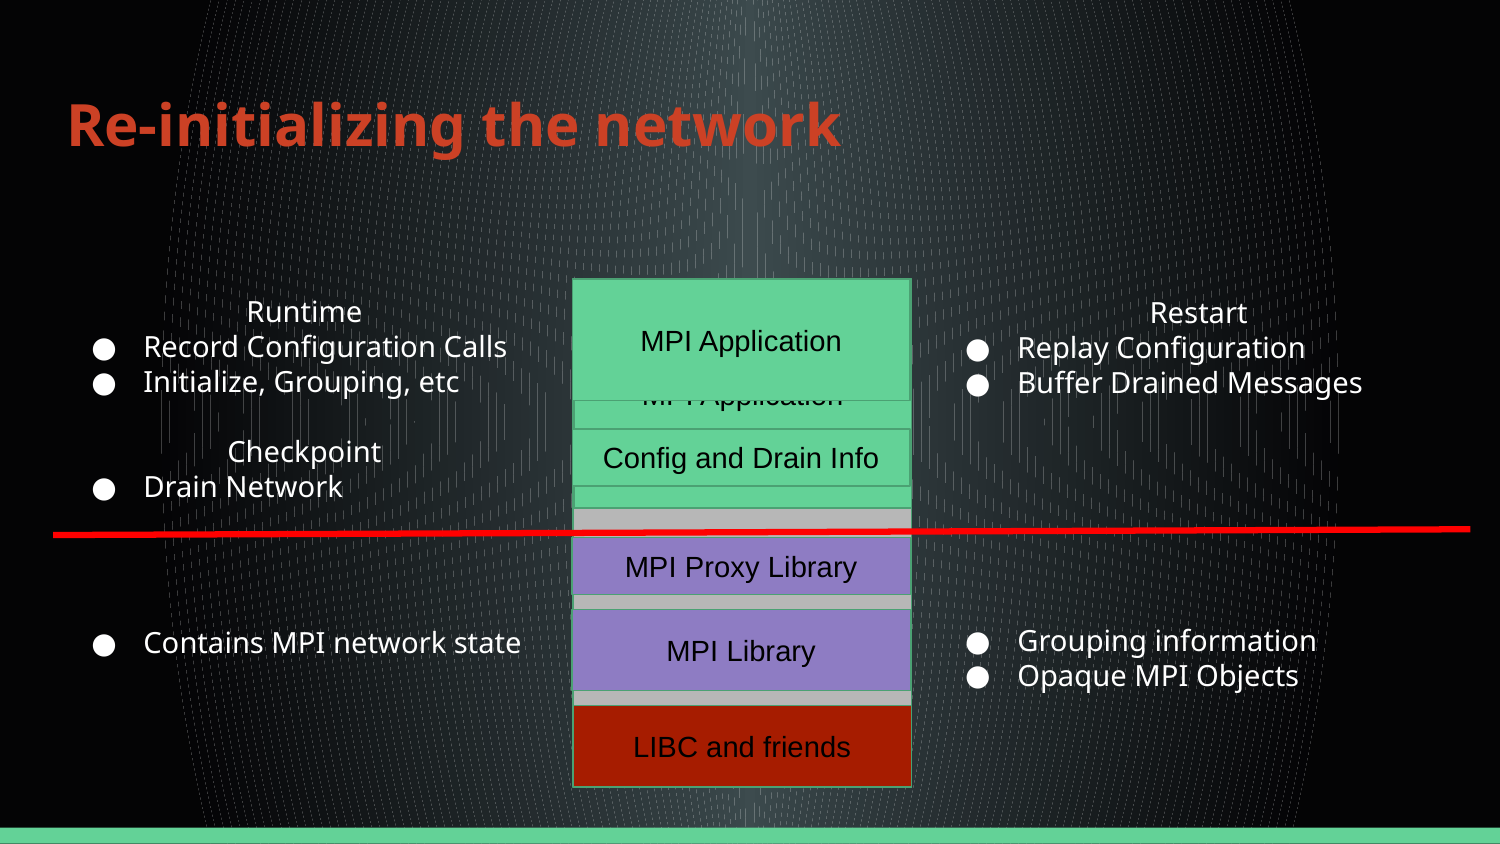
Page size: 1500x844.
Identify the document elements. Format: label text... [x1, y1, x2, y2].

text_box MPI Proxy Library [571, 537, 911, 595]
text_box [572, 535, 912, 705]
text_box Config and Drain Info [572, 428, 911, 486]
text_box MPI Application [573, 279, 912, 509]
text_box Grouping information Opaque MPI Objects [927, 607, 1449, 689]
text_box Restart Replay Configuration Buffer Drained Messages [927, 279, 1471, 509]
text_box MPI Library [571, 609, 911, 691]
text_box [572, 486, 912, 529]
text_box MPI Application [572, 279, 911, 401]
text_box Contains MPI network state [53, 609, 556, 691]
title Re-initializing the network [51, 72, 1449, 167]
text_box Runtime Record Configuration Calls Initialize, Grouping, etc Checkpoint Drain Network [53, 278, 556, 530]
text_box LIBC and friends [572, 705, 912, 787]
